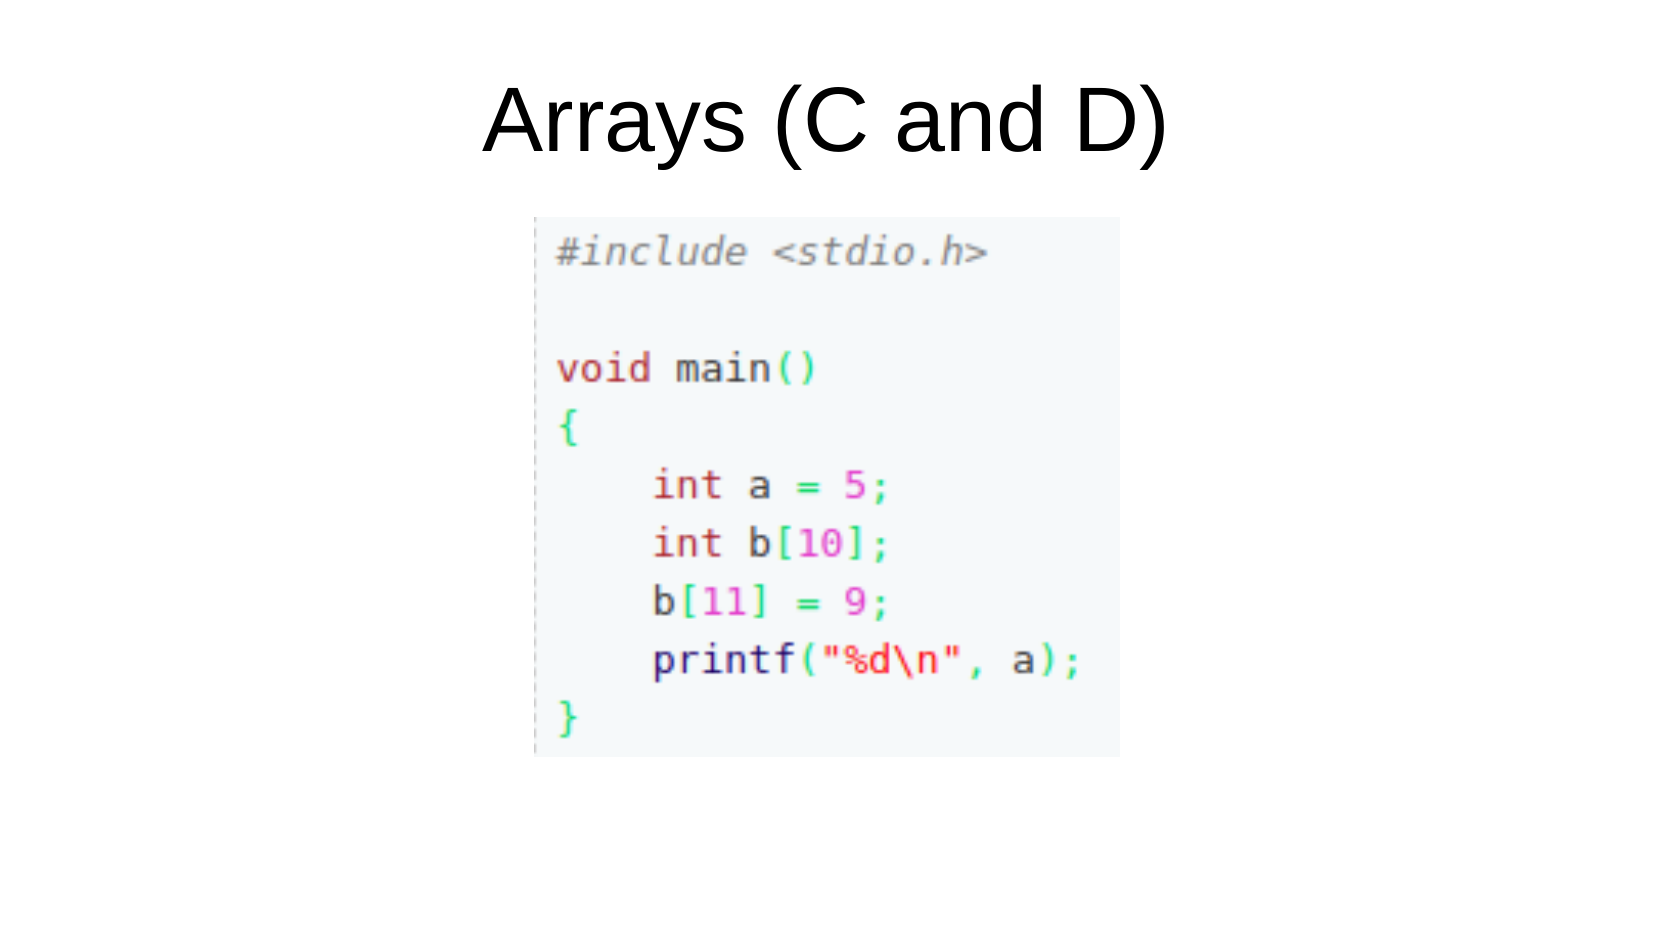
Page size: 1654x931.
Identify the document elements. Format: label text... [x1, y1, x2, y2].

picture [534, 217, 1120, 757]
title Arrays (C and D) [82, 37, 1571, 193]
